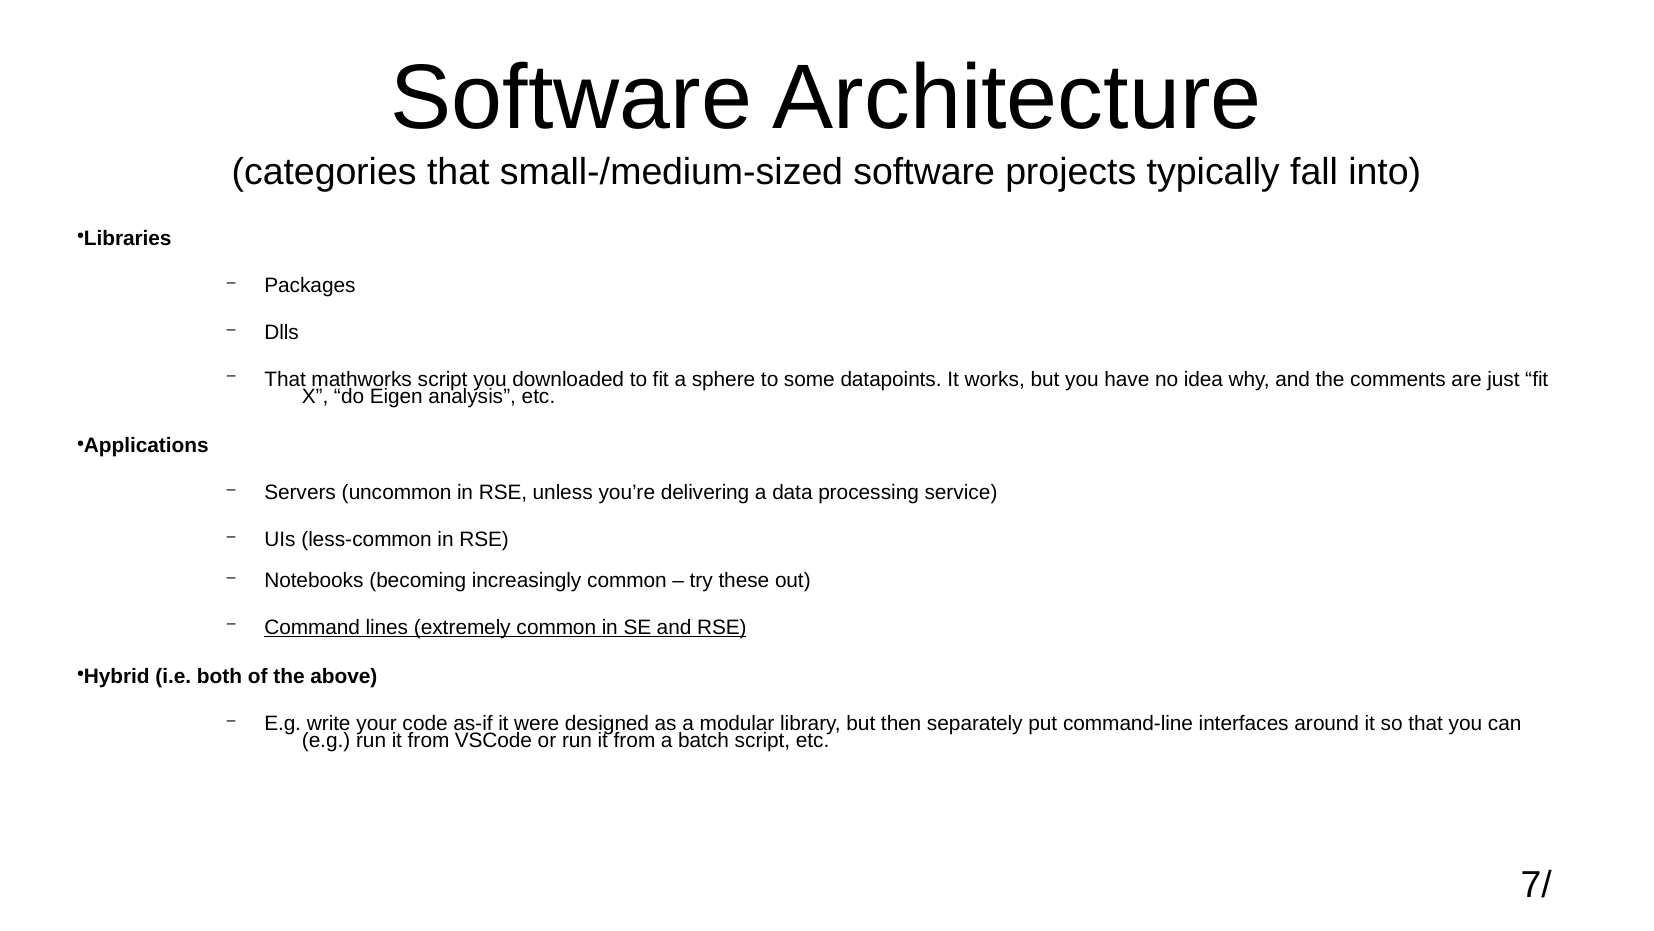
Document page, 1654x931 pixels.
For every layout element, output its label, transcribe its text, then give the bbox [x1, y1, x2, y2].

list Libraries Packages Dlls That mathworks script you downloaded to fit a sphere to some datapoints. It works, but you have no idea why, and the comments are just “fit X”, “do Eigen analysis”, etc. Applications Servers (uncommon in RSE, unless you’re delivering a data processing service) UIs (less-common in RSE) Notebooks (becoming increasingly common – try these out) Command lines (extremely common in SE and RSE) Hybrid (i.e. both of the above) E.g. write your code as-if it were designed as a modular library, but then separately put command-line interfaces around it so that you can (e.g.) run it from VSCode or run it from a batch script, etc. [76, 229, 1565, 769]
text_box / [1505, 856, 1625, 931]
title Software Architecture (categories that small-/medium-sized software projects typically fall into) [82, 35, 1571, 194]
